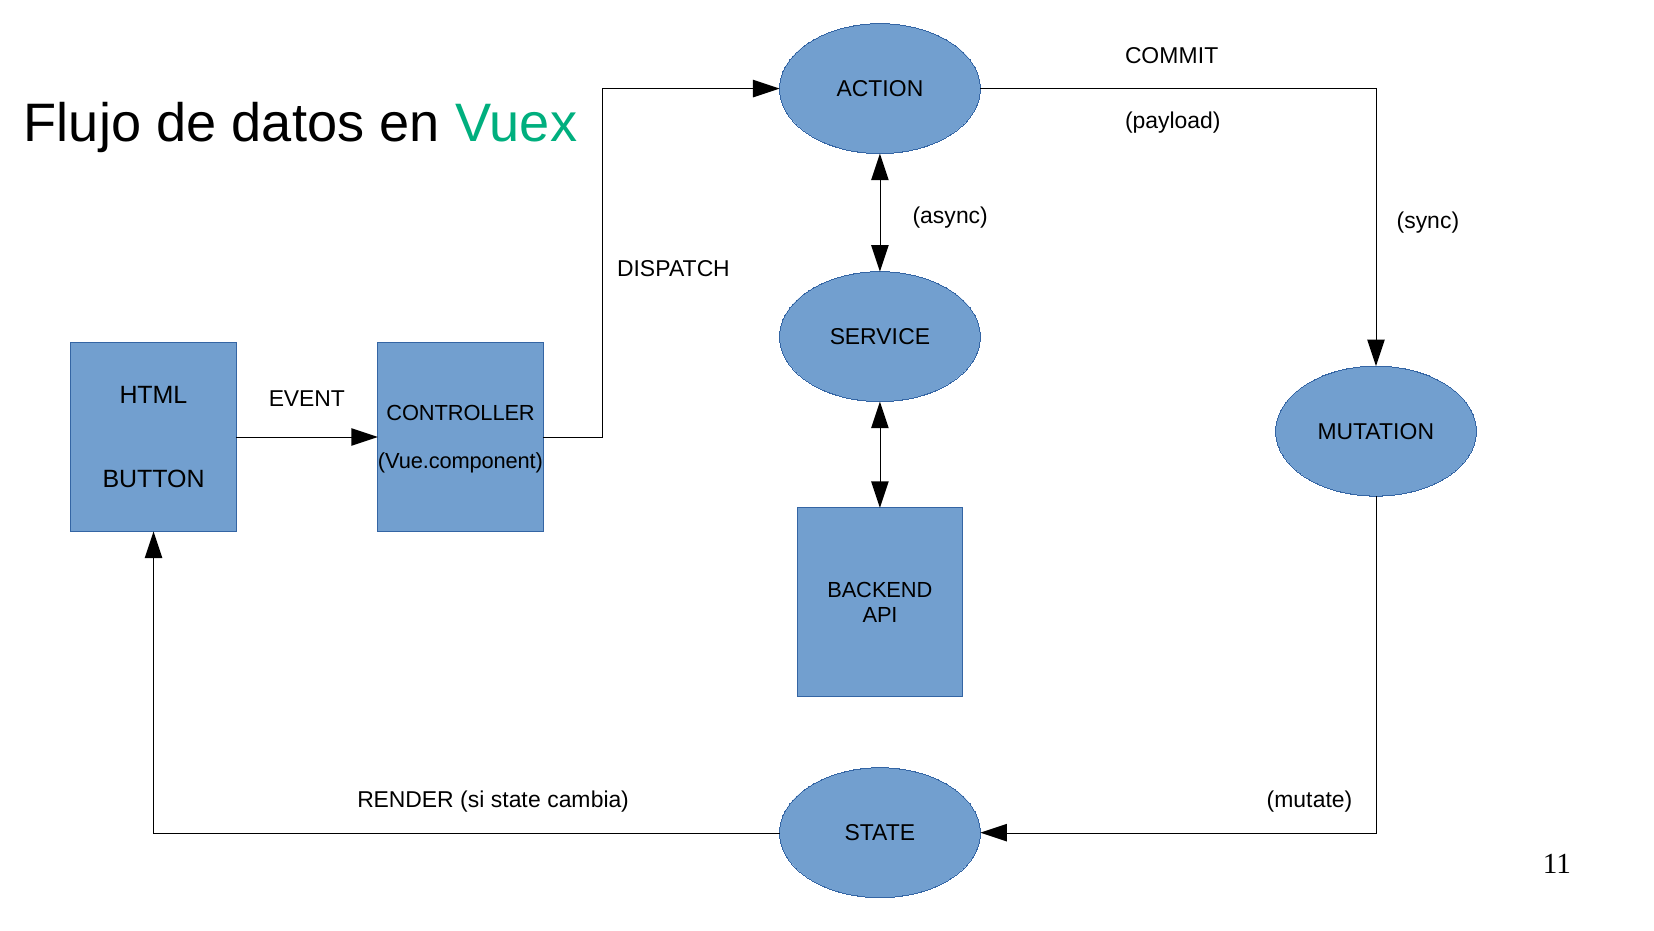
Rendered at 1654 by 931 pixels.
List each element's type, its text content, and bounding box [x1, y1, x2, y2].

text_box COMMIT [1110, 35, 1241, 83]
text_box (payload) [1110, 100, 1241, 148]
text_box STATE [779, 767, 981, 898]
title Flujo de datos en Vuex [23, 45, 615, 201]
text_box DISPATCH [602, 248, 768, 296]
text_box SERVICE [779, 271, 981, 402]
text_box EVENT [253, 377, 361, 426]
text_box BACKEND API [797, 507, 963, 697]
text_box (async) [897, 195, 1028, 237]
text_box ACTION [779, 23, 981, 154]
text_box HTML BUTTON [70, 342, 237, 532]
text_box (mutate) [1251, 779, 1382, 827]
text_box RENDER (si state cambia) [342, 779, 709, 846]
text_box MUTATION [1275, 366, 1477, 497]
text_box CONTROLLER (Vue.component) [377, 342, 544, 532]
text_box (sync) [1381, 200, 1512, 242]
